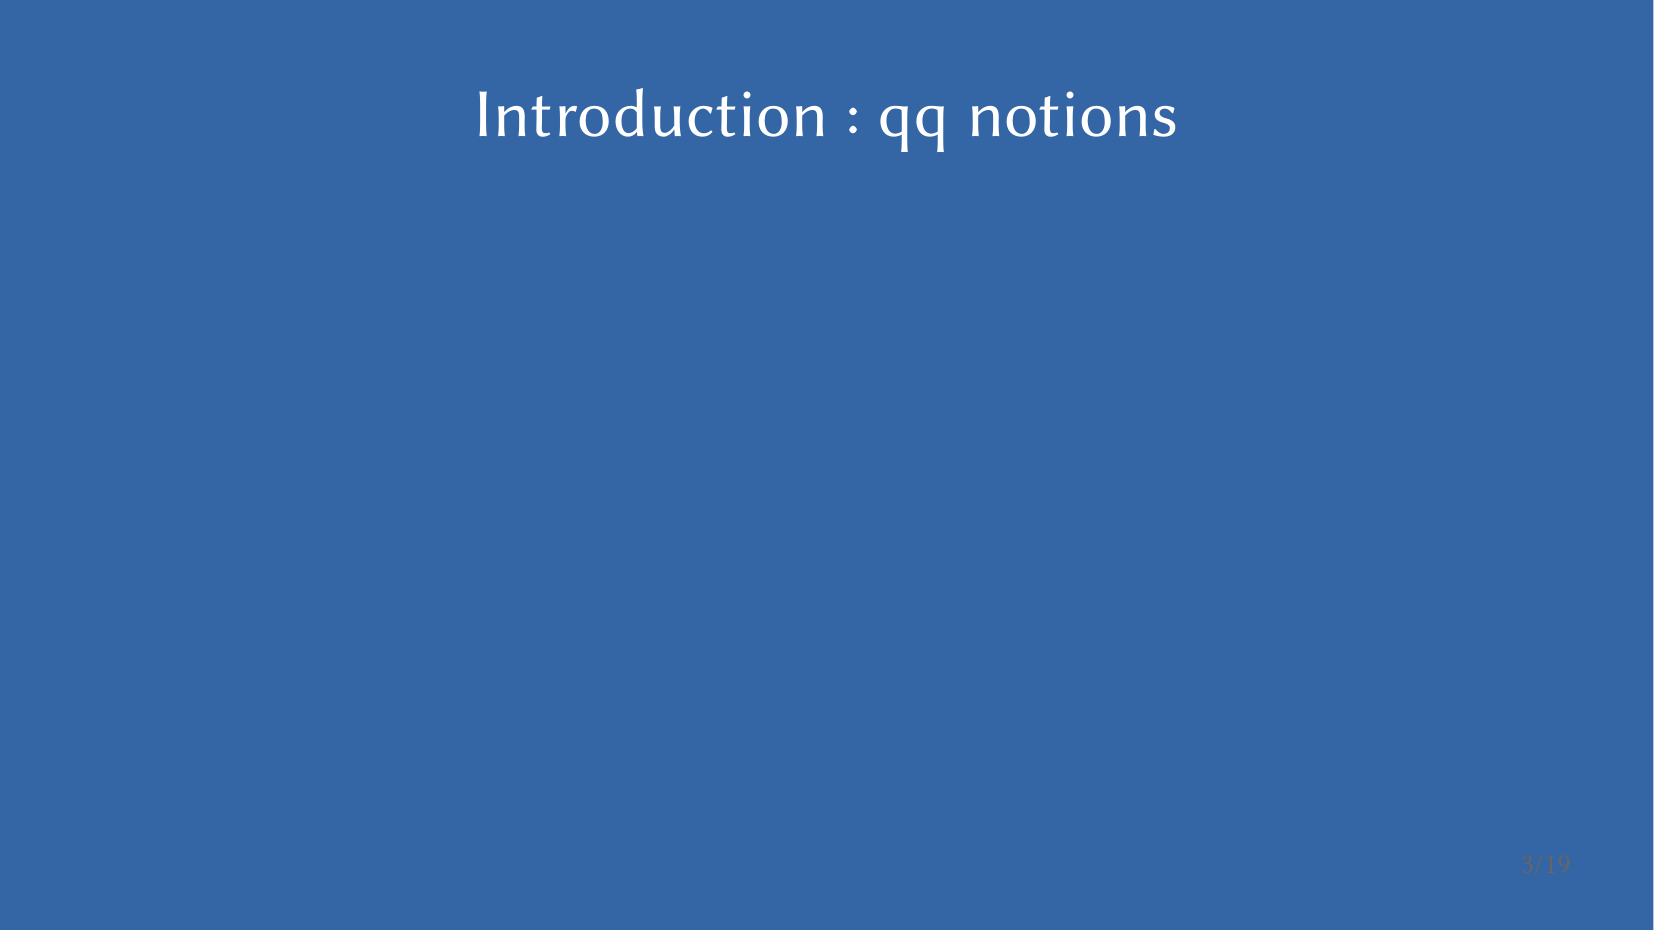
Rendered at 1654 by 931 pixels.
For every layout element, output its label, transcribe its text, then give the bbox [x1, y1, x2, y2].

title Introduction : qq notions [82, 37, 1571, 193]
